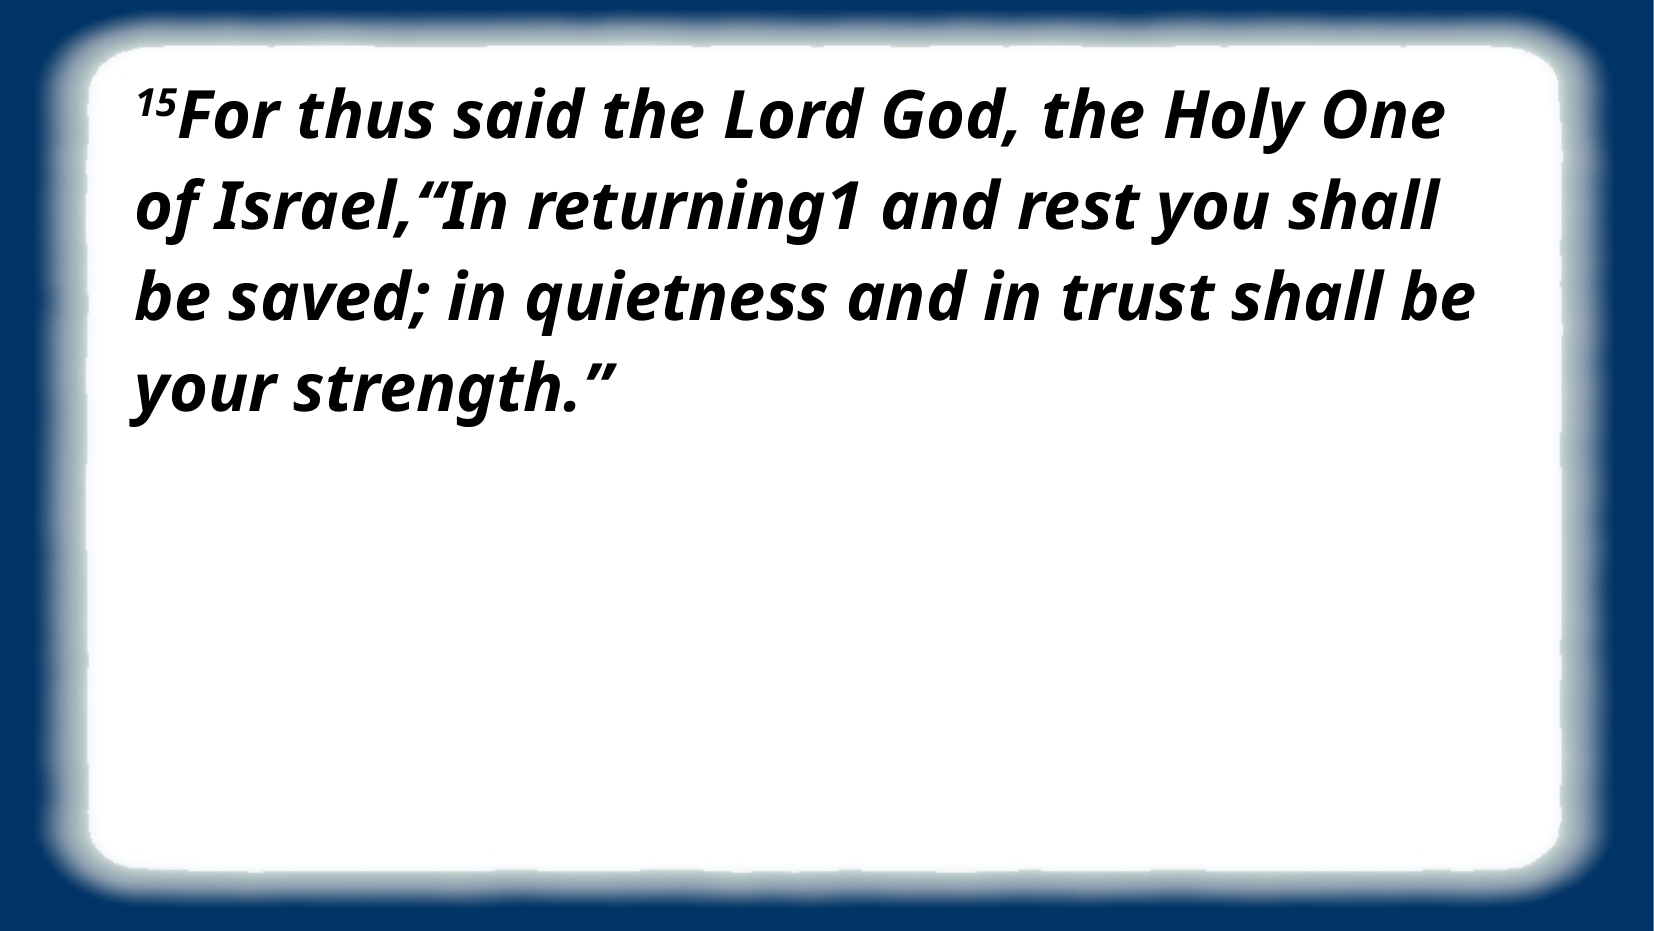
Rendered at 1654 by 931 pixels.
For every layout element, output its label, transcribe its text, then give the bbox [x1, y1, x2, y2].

text_box 15For thus said the Lord God, the Holy One of Israel,“In returning1 and rest you shall be saved; in quietness and in trust shall be your strength.” [120, 60, 1531, 430]
picture [0, 0, 1654, 931]
